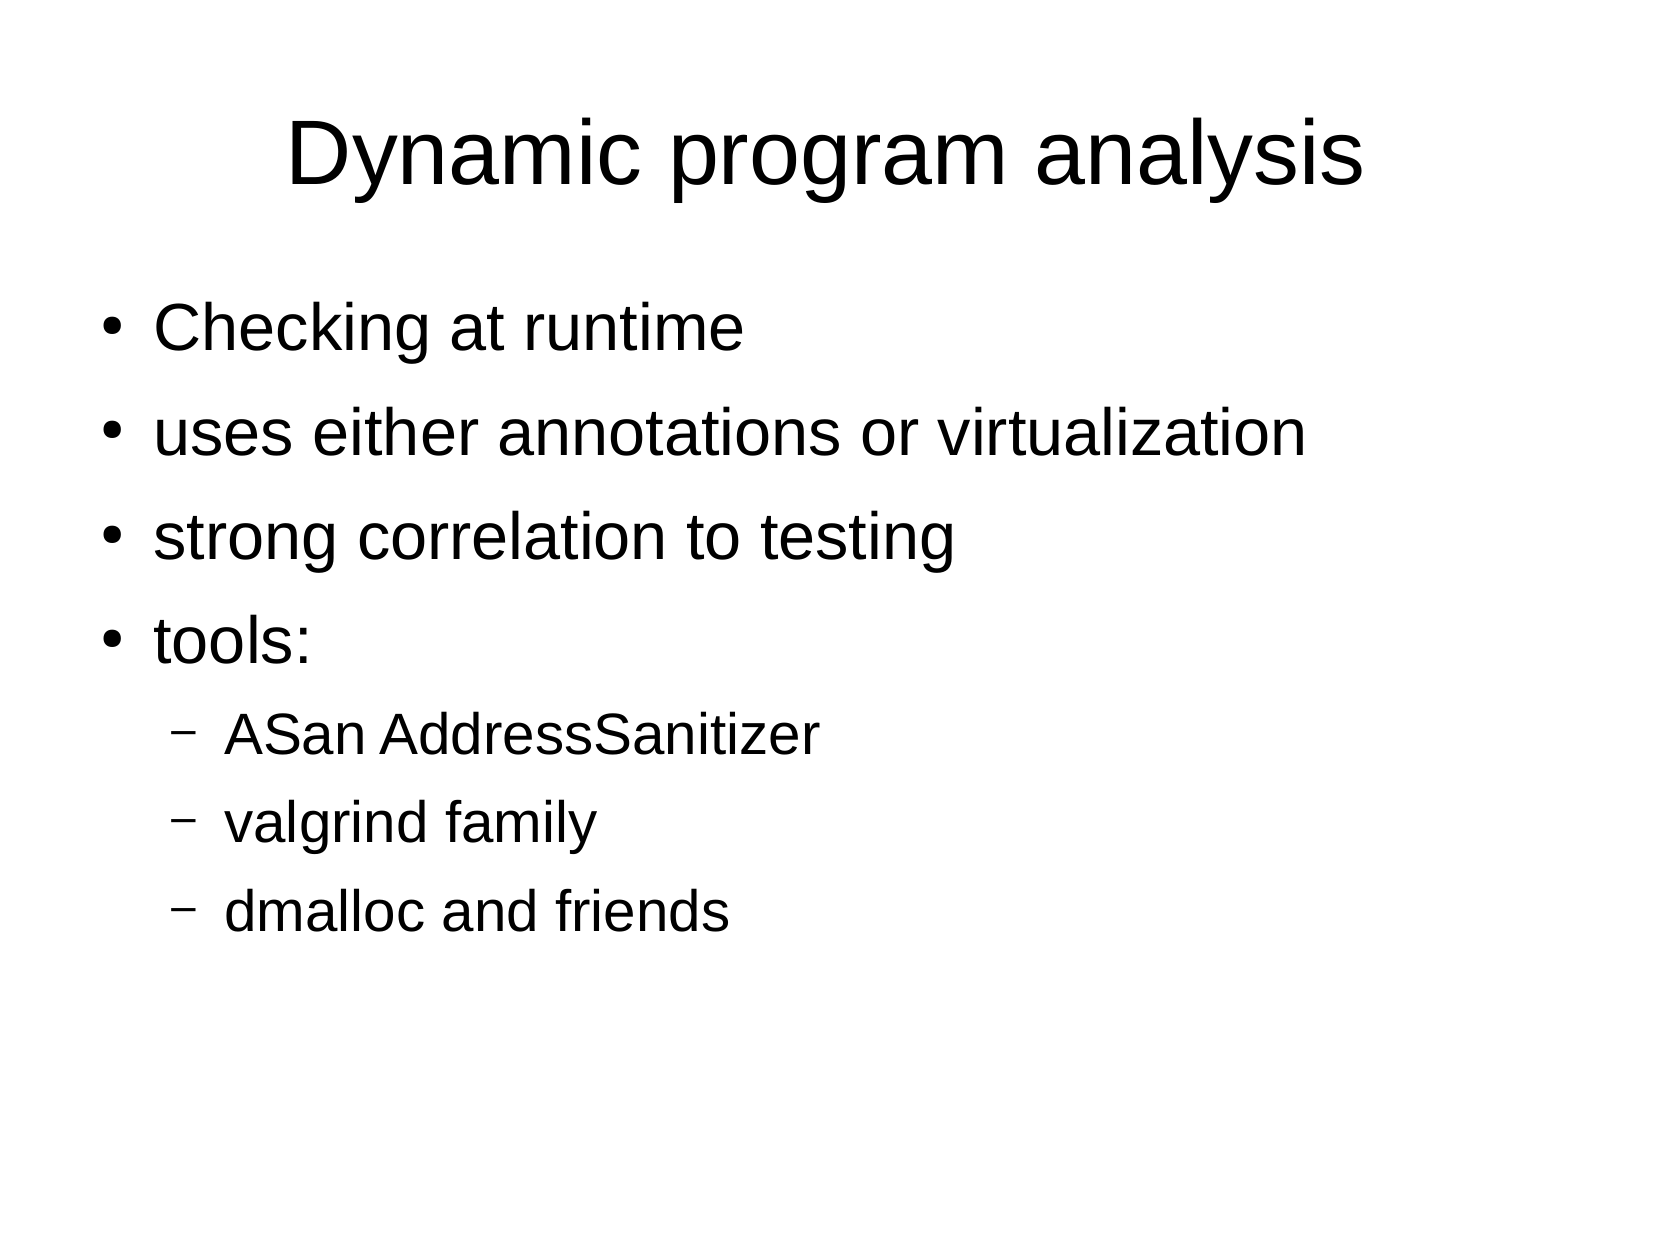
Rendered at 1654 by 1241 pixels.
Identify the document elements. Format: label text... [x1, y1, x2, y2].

title Dynamic program analysis [82, 49, 1571, 257]
list Checking at runtime uses either annotations or virtualization strong correlation to testing tools: ASan AddressSanitizer valgrind family dmalloc and friends [82, 290, 1571, 1010]
